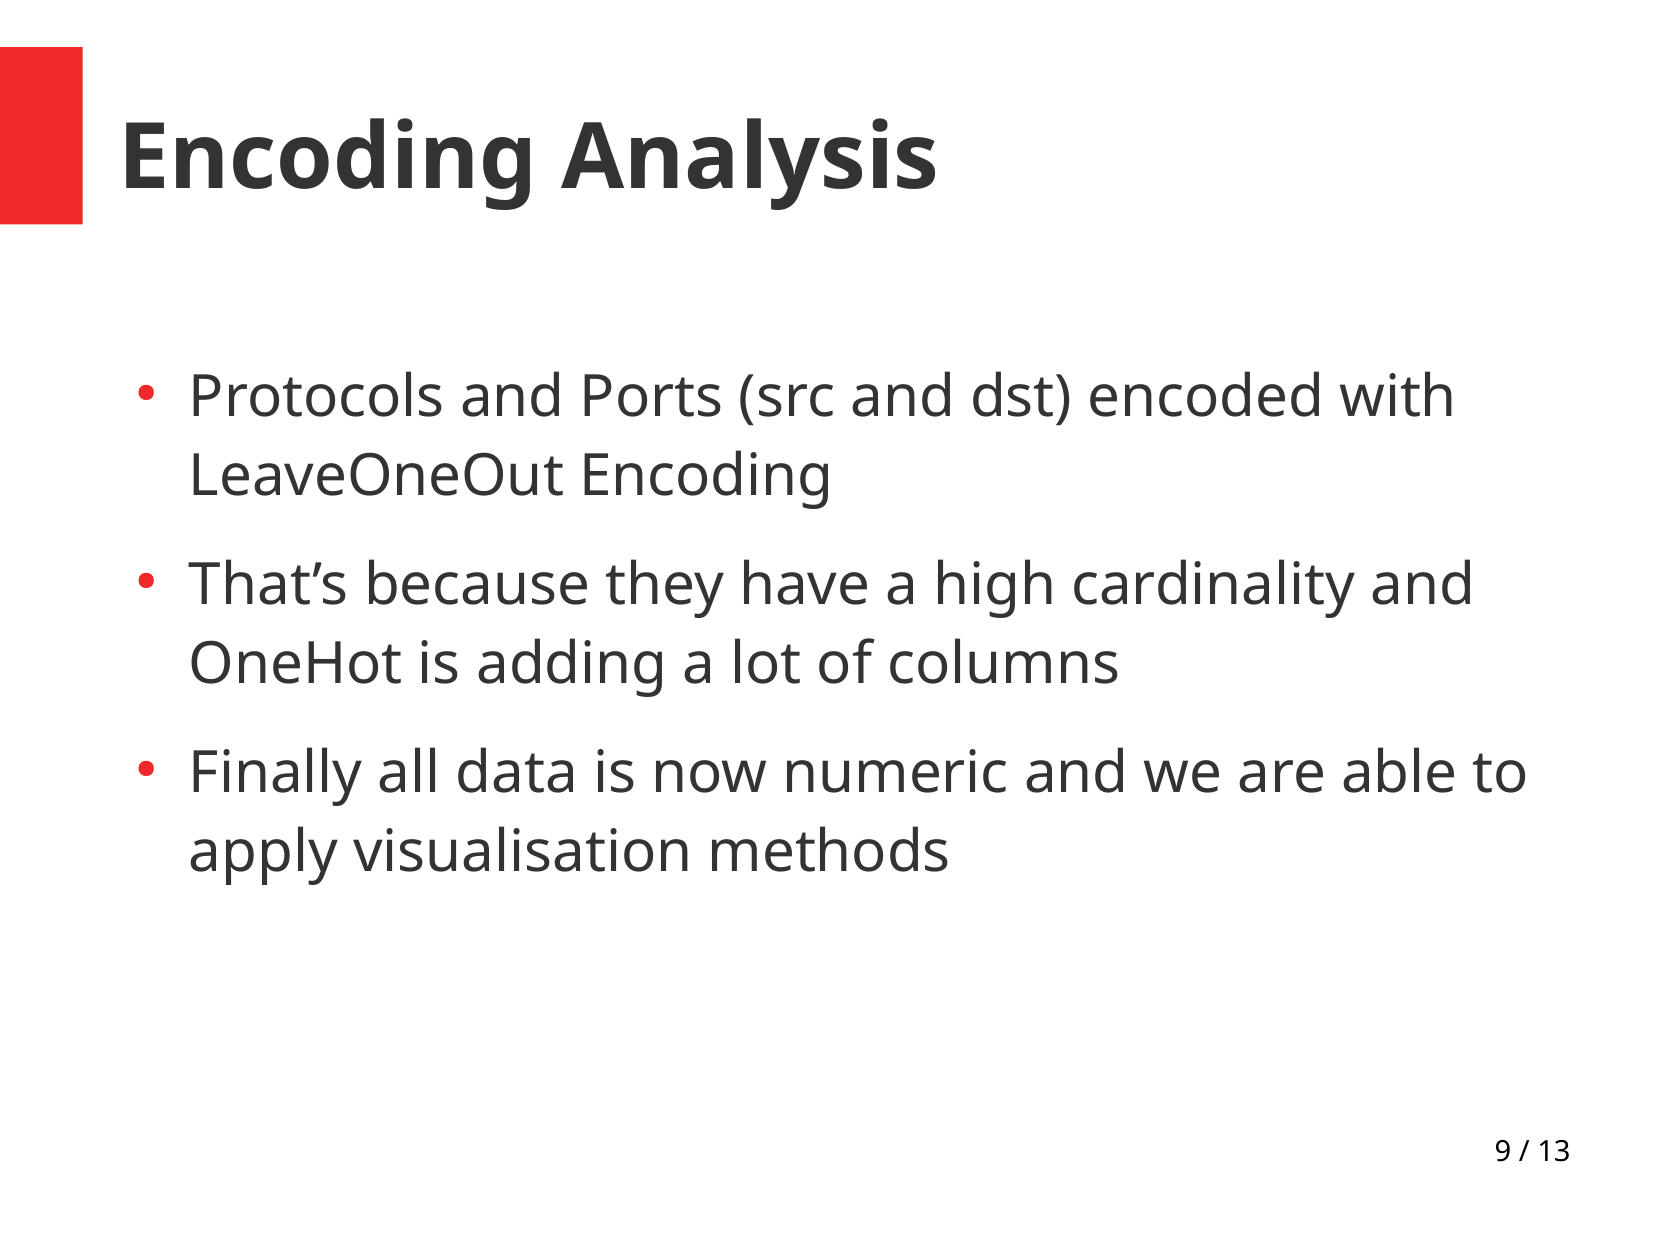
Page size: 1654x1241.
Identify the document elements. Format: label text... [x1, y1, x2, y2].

title Encoding Analysis [118, 49, 1571, 257]
list Protocols and Ports (src and dst) encoded with LeaveOneOut Encoding That’s because they have a high cardinality and OneHot is adding a lot of columns Finally all data is now numeric and we are able to apply visualisation methods [118, 354, 1536, 1074]
